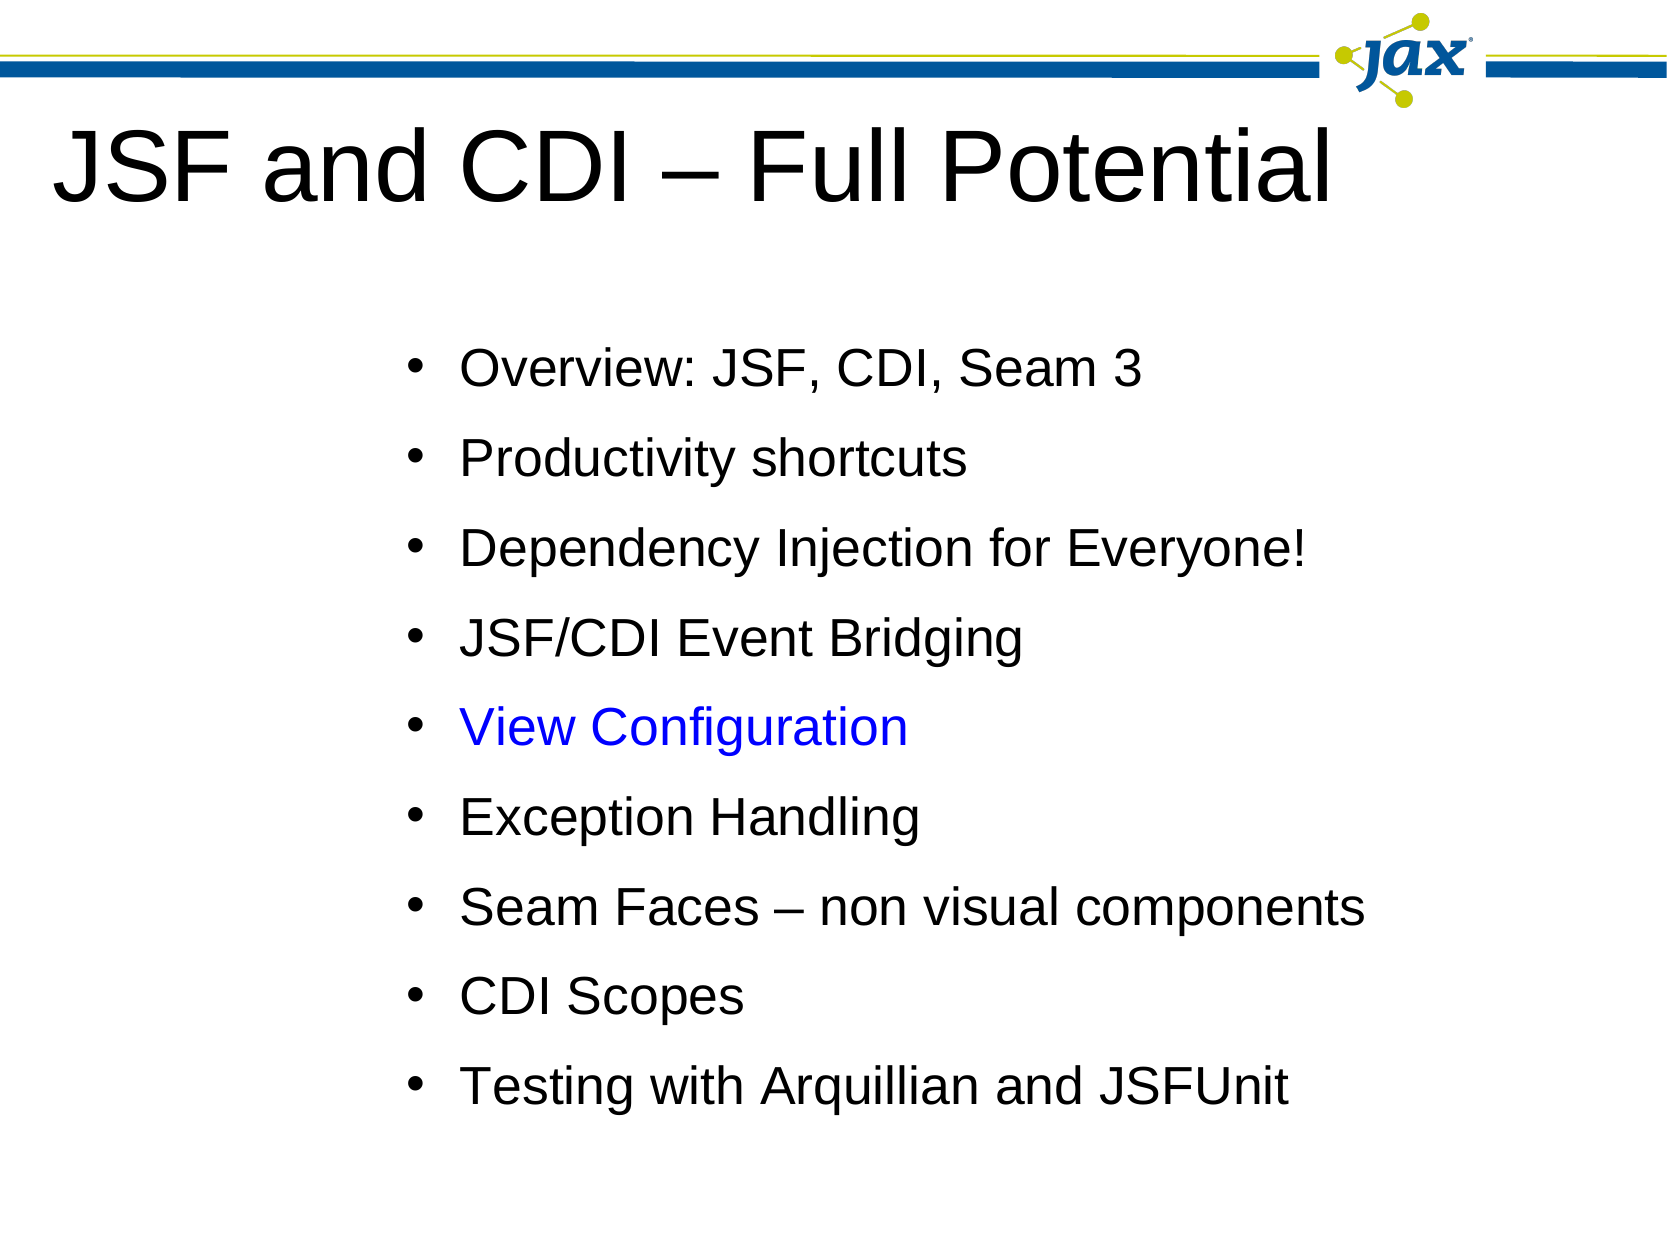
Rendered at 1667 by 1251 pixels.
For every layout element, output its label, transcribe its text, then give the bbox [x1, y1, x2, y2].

title JSF and CDI – Full Potential [37, 91, 1651, 230]
list Overview: JSF, CDI, Seam 3 Productivity shortcuts Dependency Injection for Everyone! JSF/CDI Event Bridging View Configuration Exception Handling Seam Faces – non visual components CDI Scopes Testing with Arquillian and JSFUnit [37, 300, 1613, 1126]
picture [1335, 13, 1473, 91]
